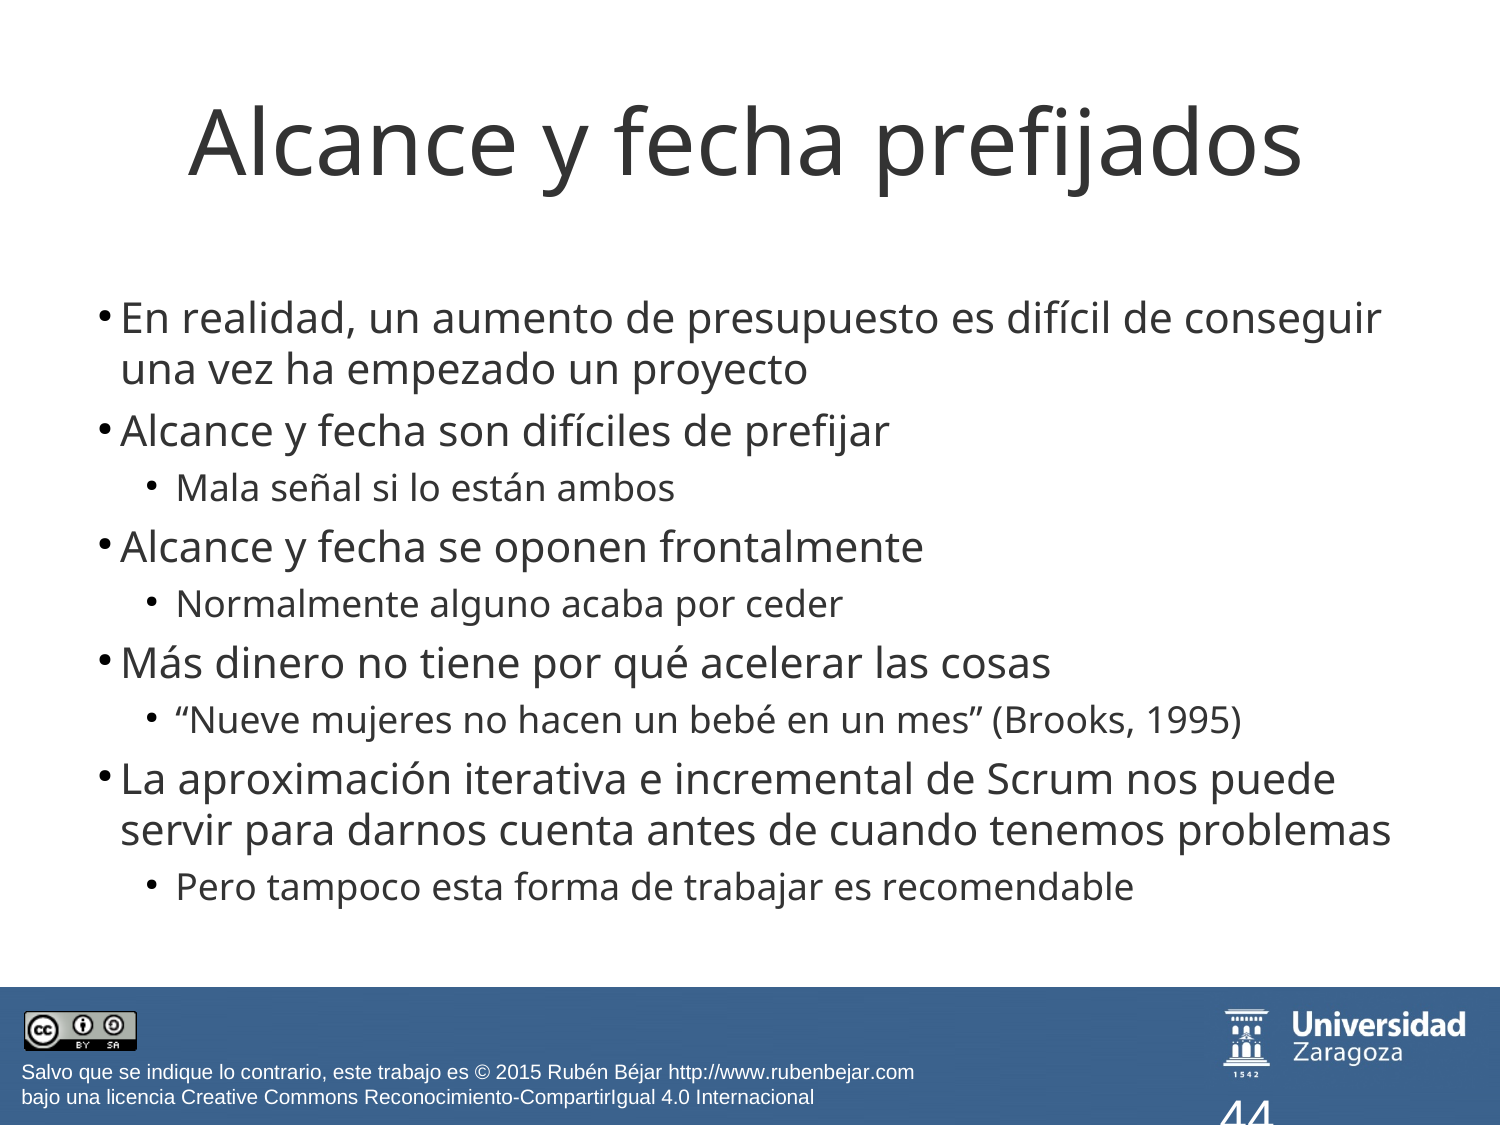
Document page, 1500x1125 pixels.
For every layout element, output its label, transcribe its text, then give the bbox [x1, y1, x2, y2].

title Alcance y fecha prefijados [74, 21, 1420, 257]
list En realidad, un aumento de presupuesto es difícil de conseguir una vez ha empezado un proyecto Alcance y fecha son difíciles de prefijar Mala señal si lo están ambos Alcance y fecha se oponen frontalmente Normalmente alguno acaba por ceder Más dinero no tiene por qué acelerar las cosas “Nueve mujeres no hacen un bebé en un mes” (Brooks, 1995) La aproximación iterativa e incremental de Scrum nos puede servir para darnos cuenta antes de cuando tenemos problemas Pero tampoco esta forma de trabajar es recomendable [82, 283, 1418, 957]
picture [1252, 1107, 1264, 1124]
picture [0, 987, 1500, 1125]
picture [1224, 1107, 1236, 1124]
